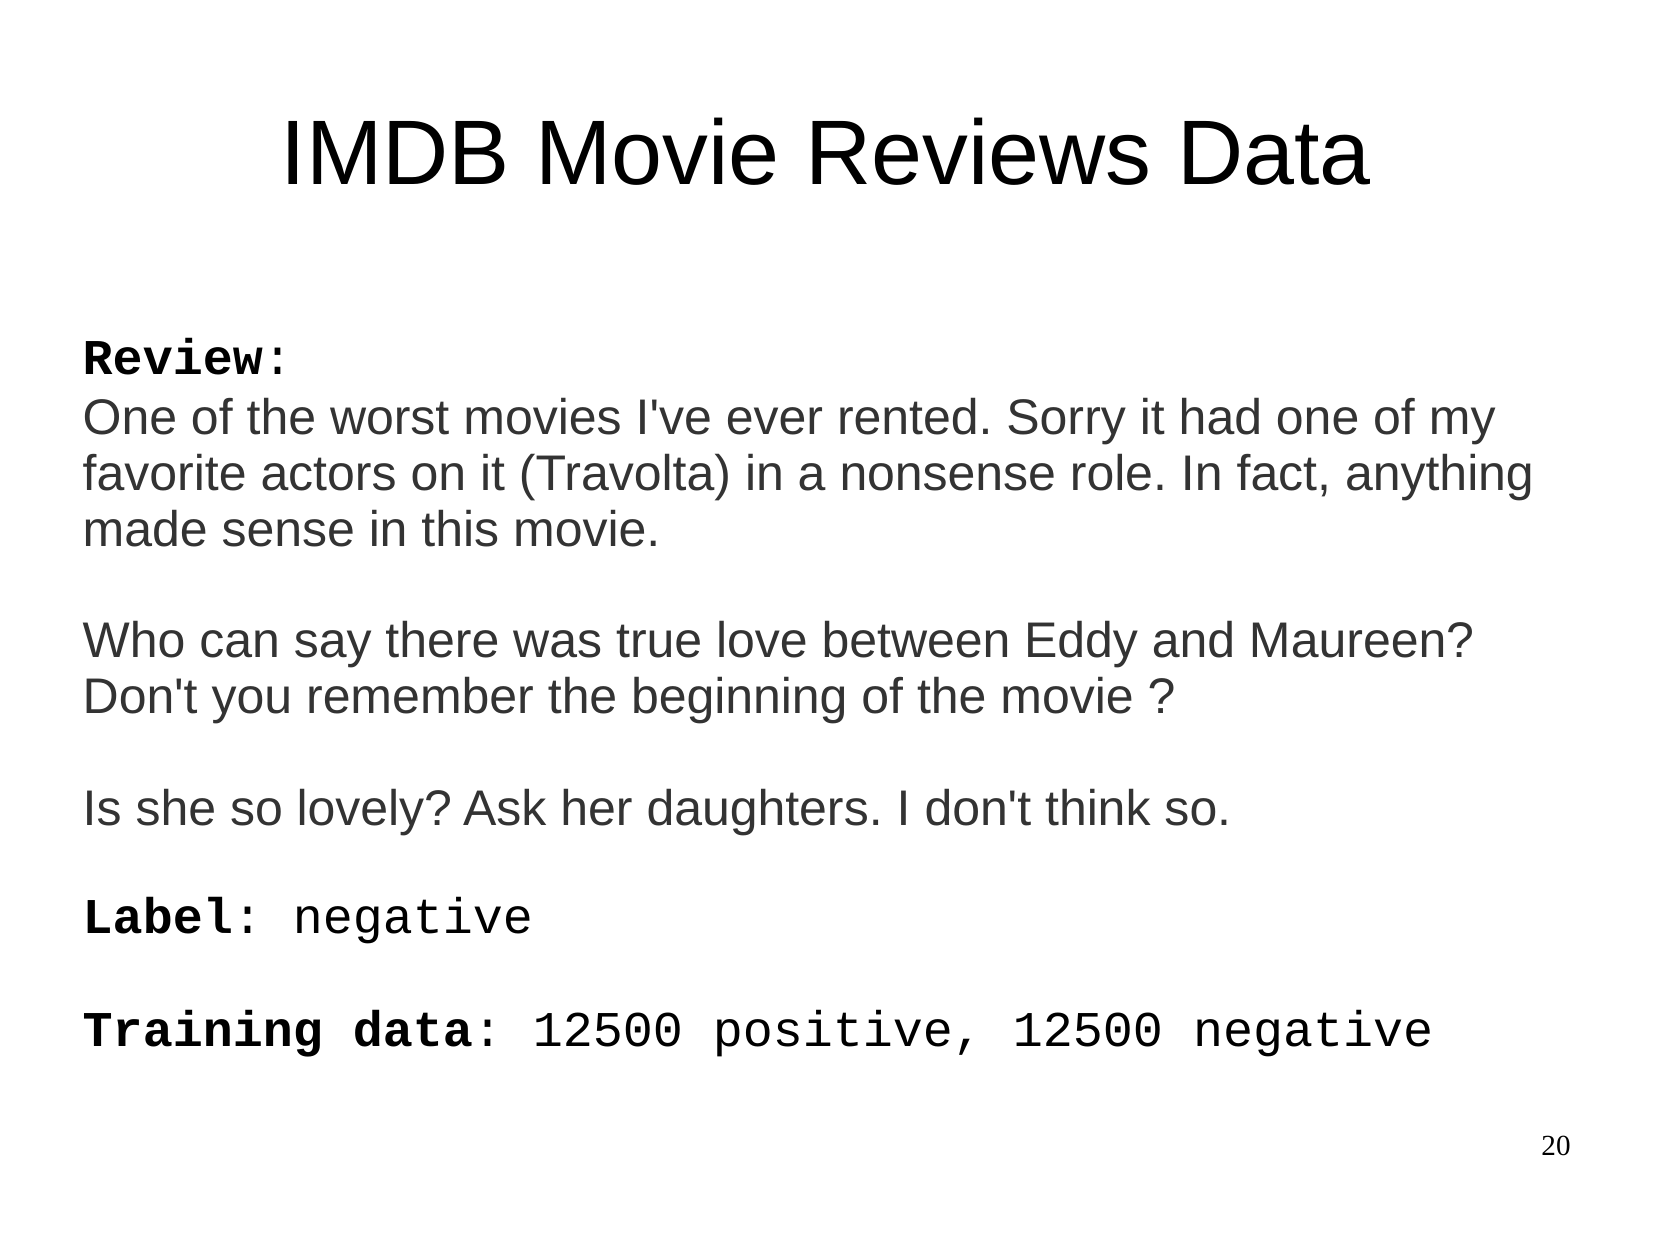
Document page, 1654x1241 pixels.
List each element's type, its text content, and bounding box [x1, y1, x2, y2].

title IMDB Movie Reviews Data [82, 49, 1571, 257]
subtitle Review: One of the worst movies I've ever rented. Sorry it had one of my favorite actors on it (Travolta) in a nonsense role. In fact, anything made sense in this movie. Who can say there was true love between Eddy and Maureen? Don't you remember the beginning of the movie ? Is she so lovely? Ask her daughters. I don't think so. Label: negative Training data: 12500 positive, 12500 negative [82, 330, 1571, 1065]
